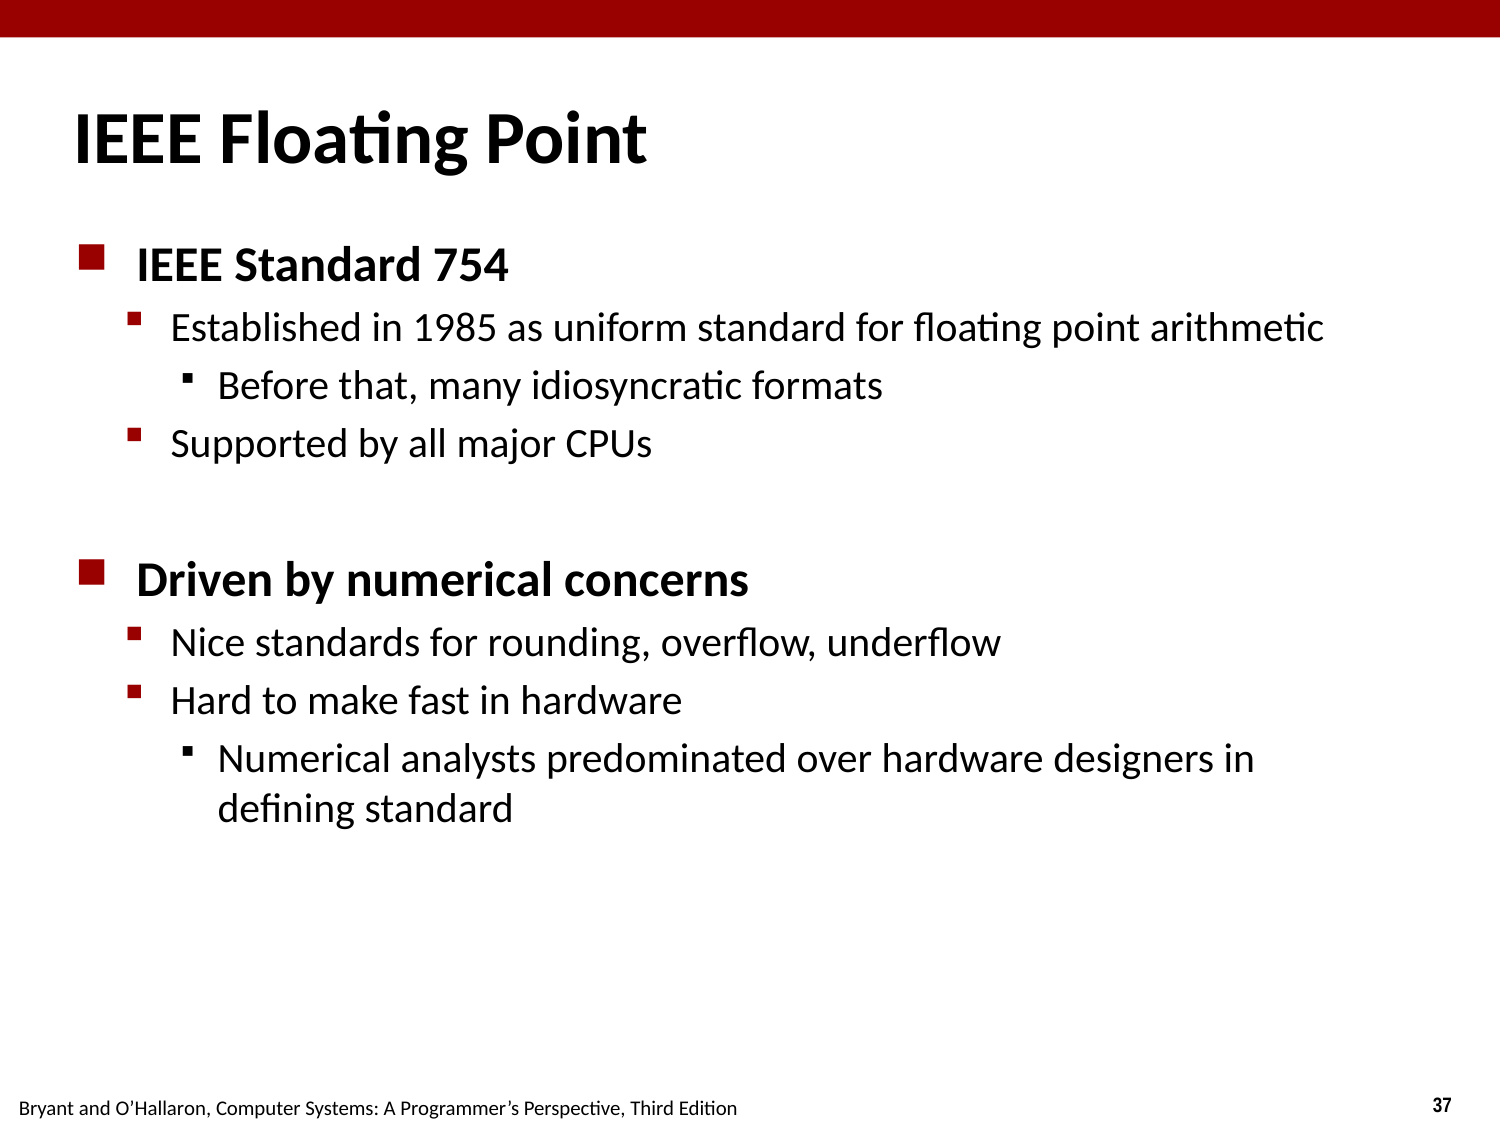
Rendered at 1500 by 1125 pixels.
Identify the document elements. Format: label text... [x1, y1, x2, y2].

title IEEE Floating Point [58, 71, 1304, 197]
list IEEE Standard 754 Established in 1985 as uniform standard for floating point arithmetic Before that, many idiosyncratic formats Supported by all major CPUs Driven by numerical concerns Nice standards for rounding, overflow, underflow Hard to make fast in hardware Numerical analysts predominated over hardware designers in defining standard [65, 223, 1361, 1040]
